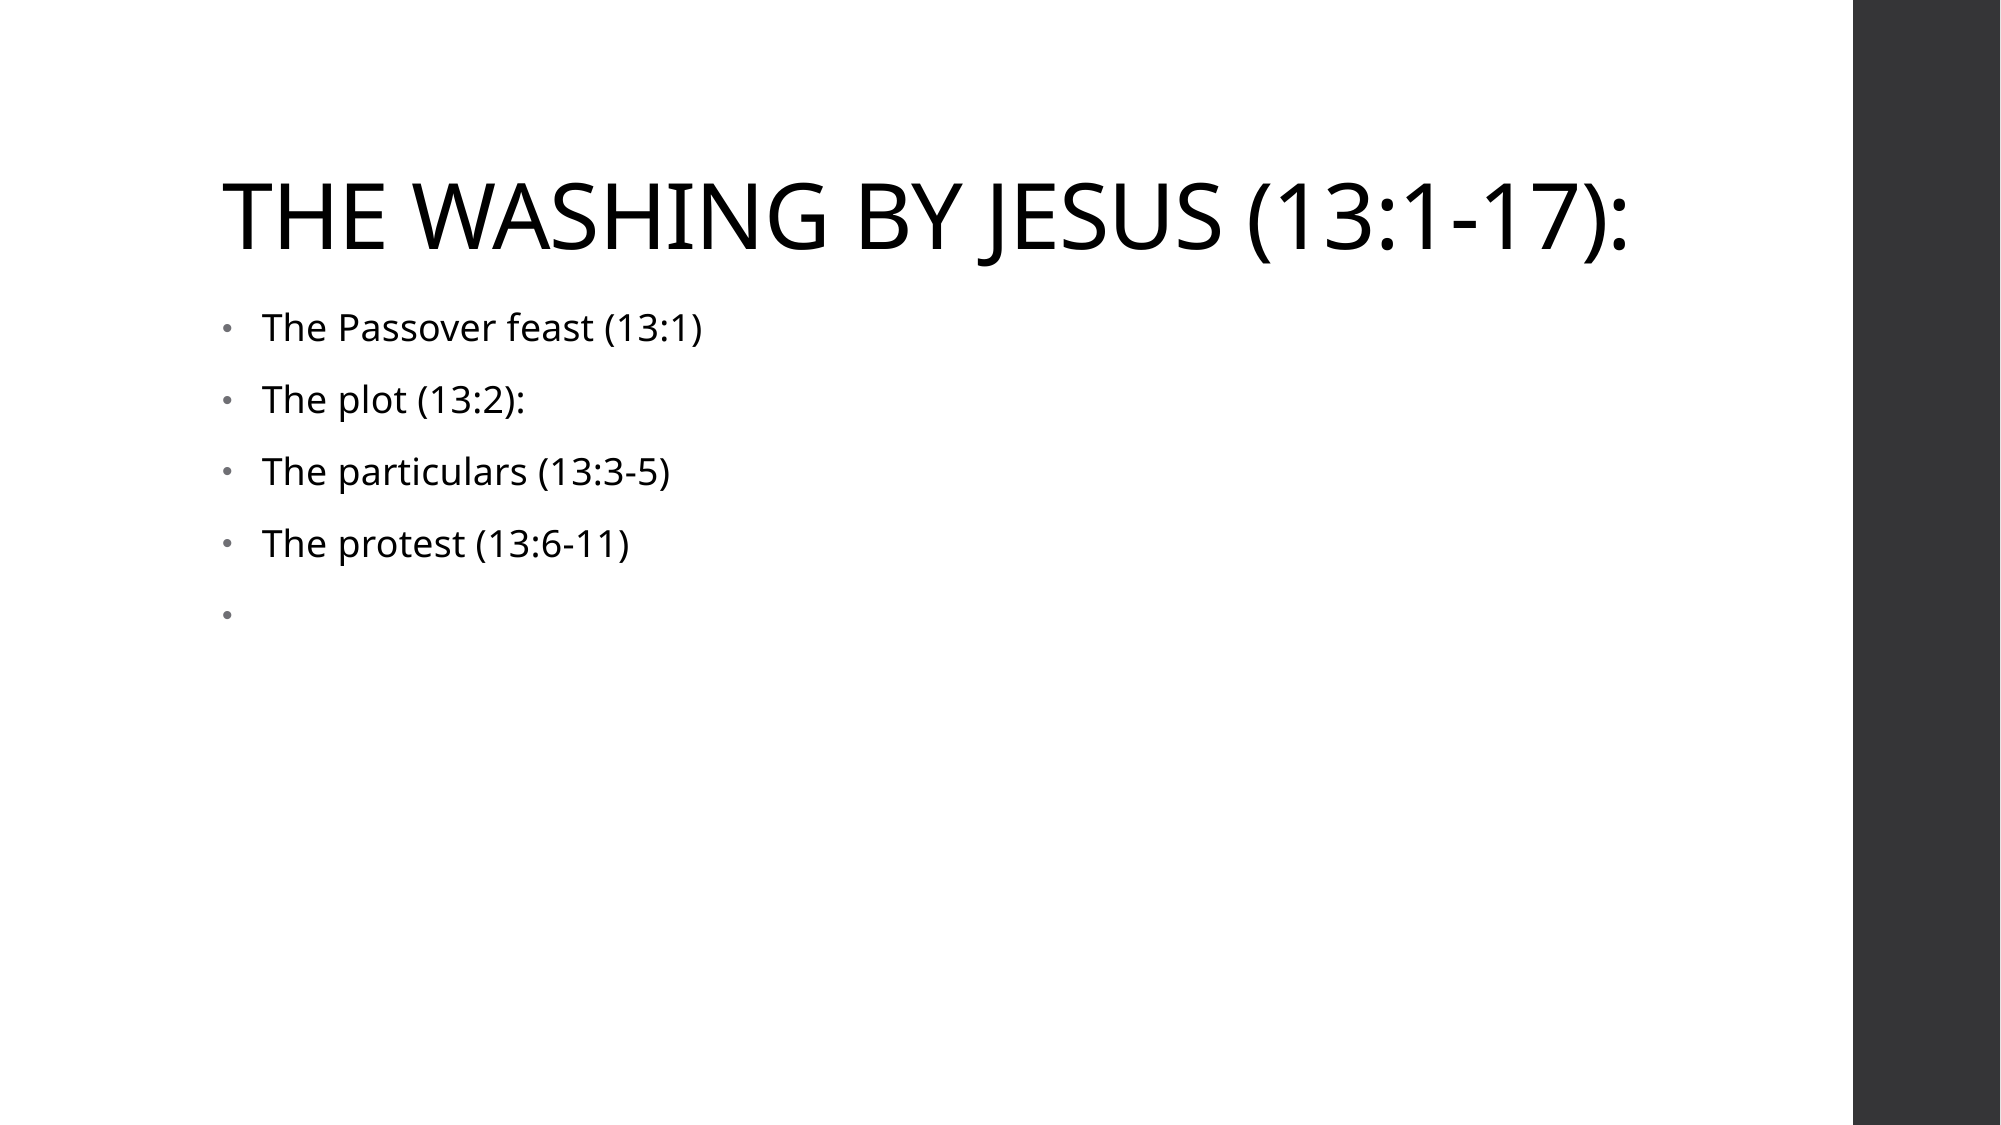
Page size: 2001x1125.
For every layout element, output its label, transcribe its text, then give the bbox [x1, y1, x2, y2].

list The Passover feast (13:1) The plot (13:2): The particulars (13:3-5) The protest (13:6-11) [206, 299, 1617, 1014]
title THE WASHING BY JESUS (13:1-17): [206, 60, 1797, 278]
